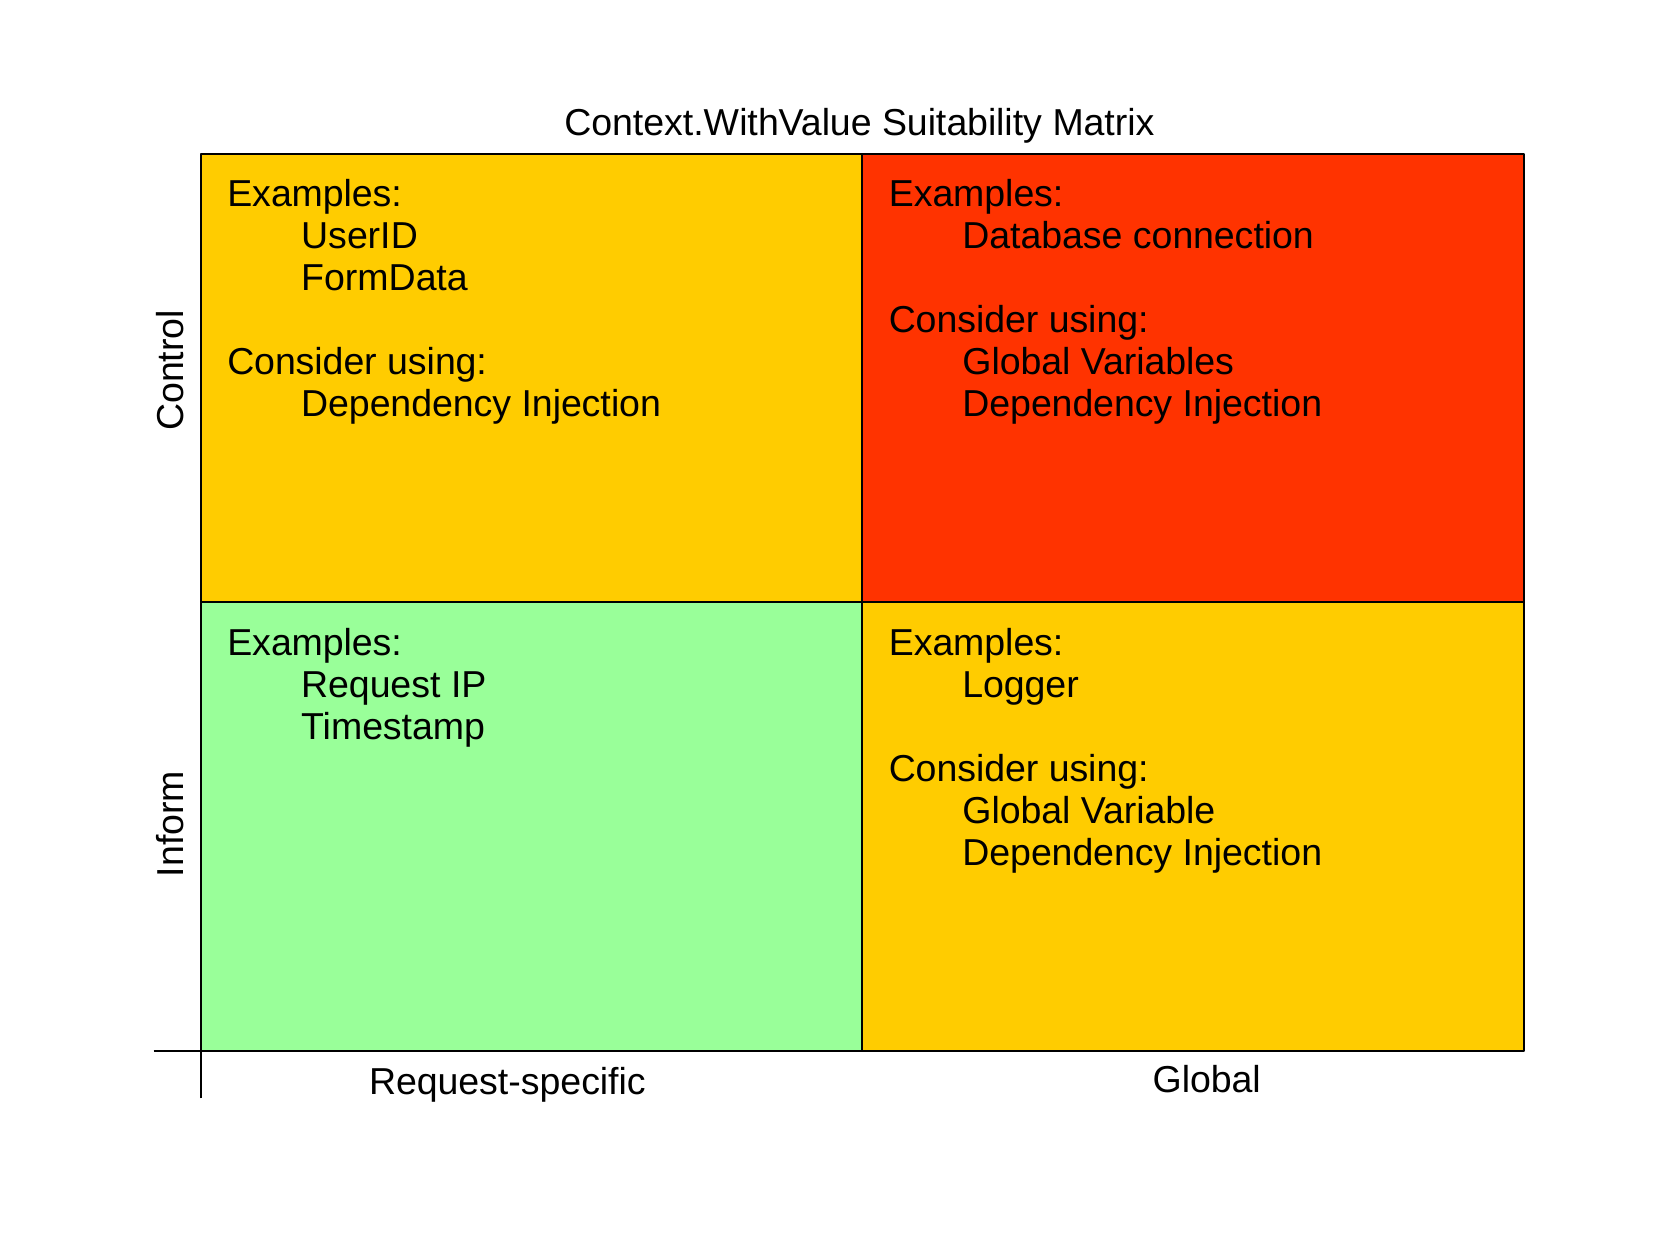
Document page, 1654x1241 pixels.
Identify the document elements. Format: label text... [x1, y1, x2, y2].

text_box Control [141, 295, 199, 446]
text_box Examples: Request IP Timestamp [212, 614, 792, 993]
text_box Global [1137, 1051, 1276, 1108]
text_box Examples: Database connection Consider using: Global Variables Dependency Injection [874, 165, 1453, 544]
text_box [200, 153, 1524, 1052]
text_box Examples: Logger Consider using: Global Variable Dependency Injection [874, 614, 1453, 993]
text_box Context.WithValue Suitability Matrix [549, 94, 1170, 152]
text_box Request-specific [354, 1053, 661, 1111]
text_box Examples: UserID FormData Consider using: Dependency Injection [212, 165, 792, 544]
text_box Inform [141, 755, 199, 892]
